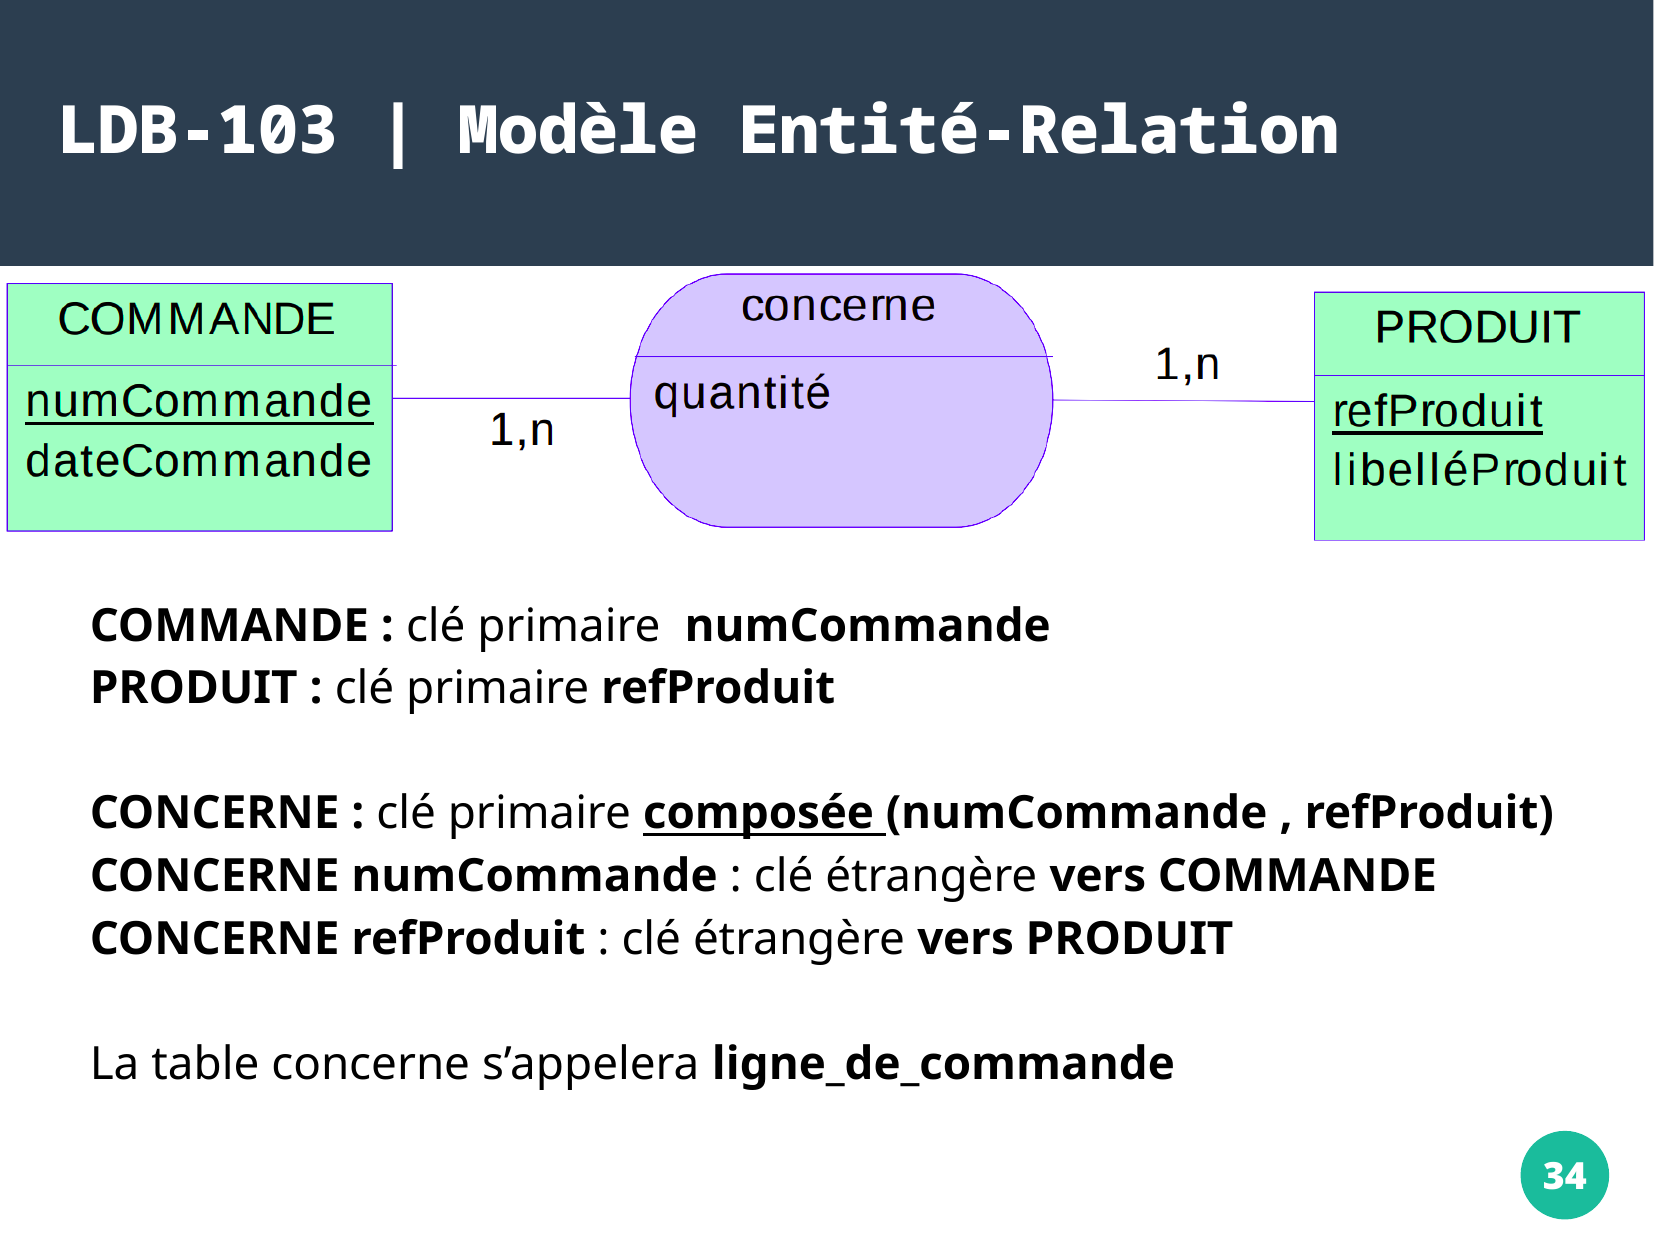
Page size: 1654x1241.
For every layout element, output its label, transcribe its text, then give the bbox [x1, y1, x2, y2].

text_box COMMANDE : clé primaire numCommande PRODUIT : clé primaire refProduit CONCERNE : clé primaire composée (numCommande , refProduit) CONCERNE numCommande : clé étrangère vers COMMANDE CONCERNE refProduit : clé étrangère vers PRODUIT La table concerne s’appelera ligne_de_commande [75, 585, 1606, 1206]
picture [0, 273, 1654, 546]
title LDB-103 | Modèle Entité-Relation [58, 49, 1595, 207]
